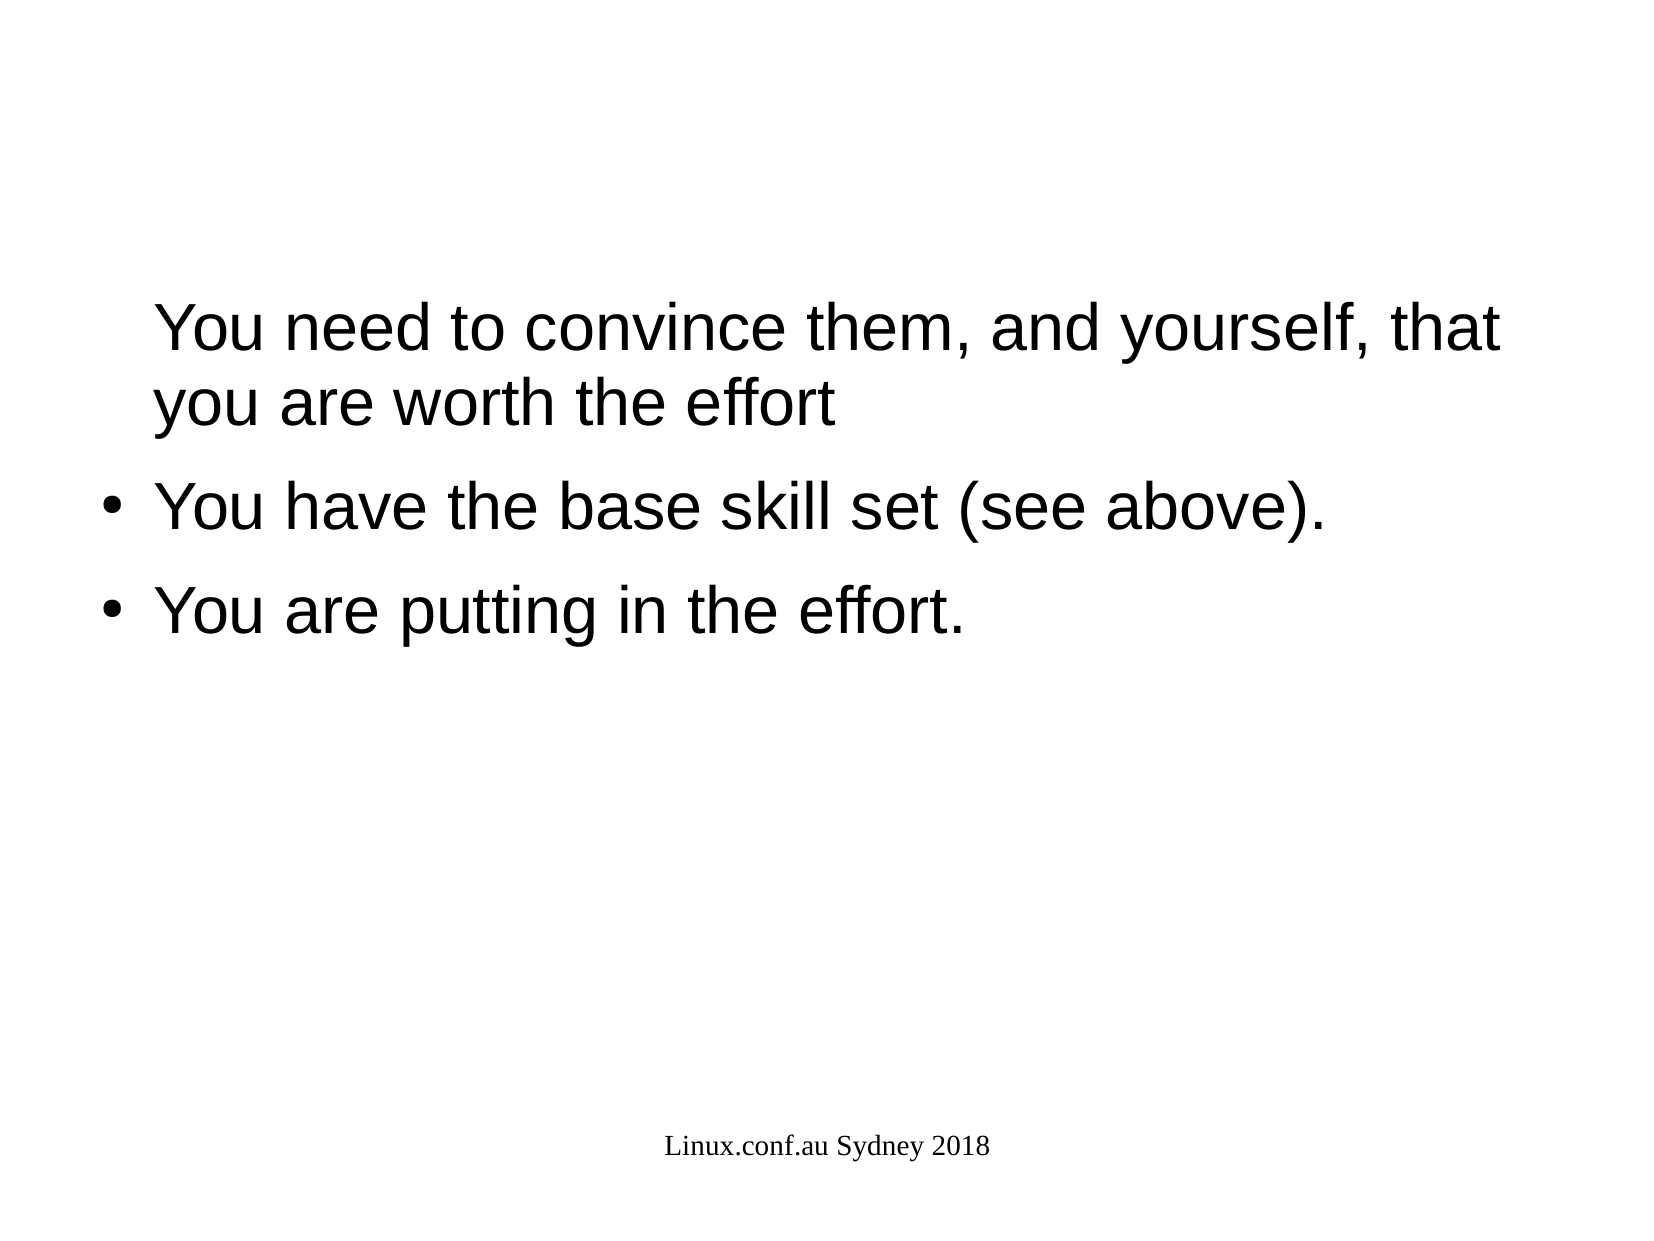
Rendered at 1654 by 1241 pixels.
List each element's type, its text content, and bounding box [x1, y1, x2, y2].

list You need to convince them, and yourself, that you are worth the effort You have the base skill set (see above). You are putting in the effort. [82, 290, 1571, 1010]
